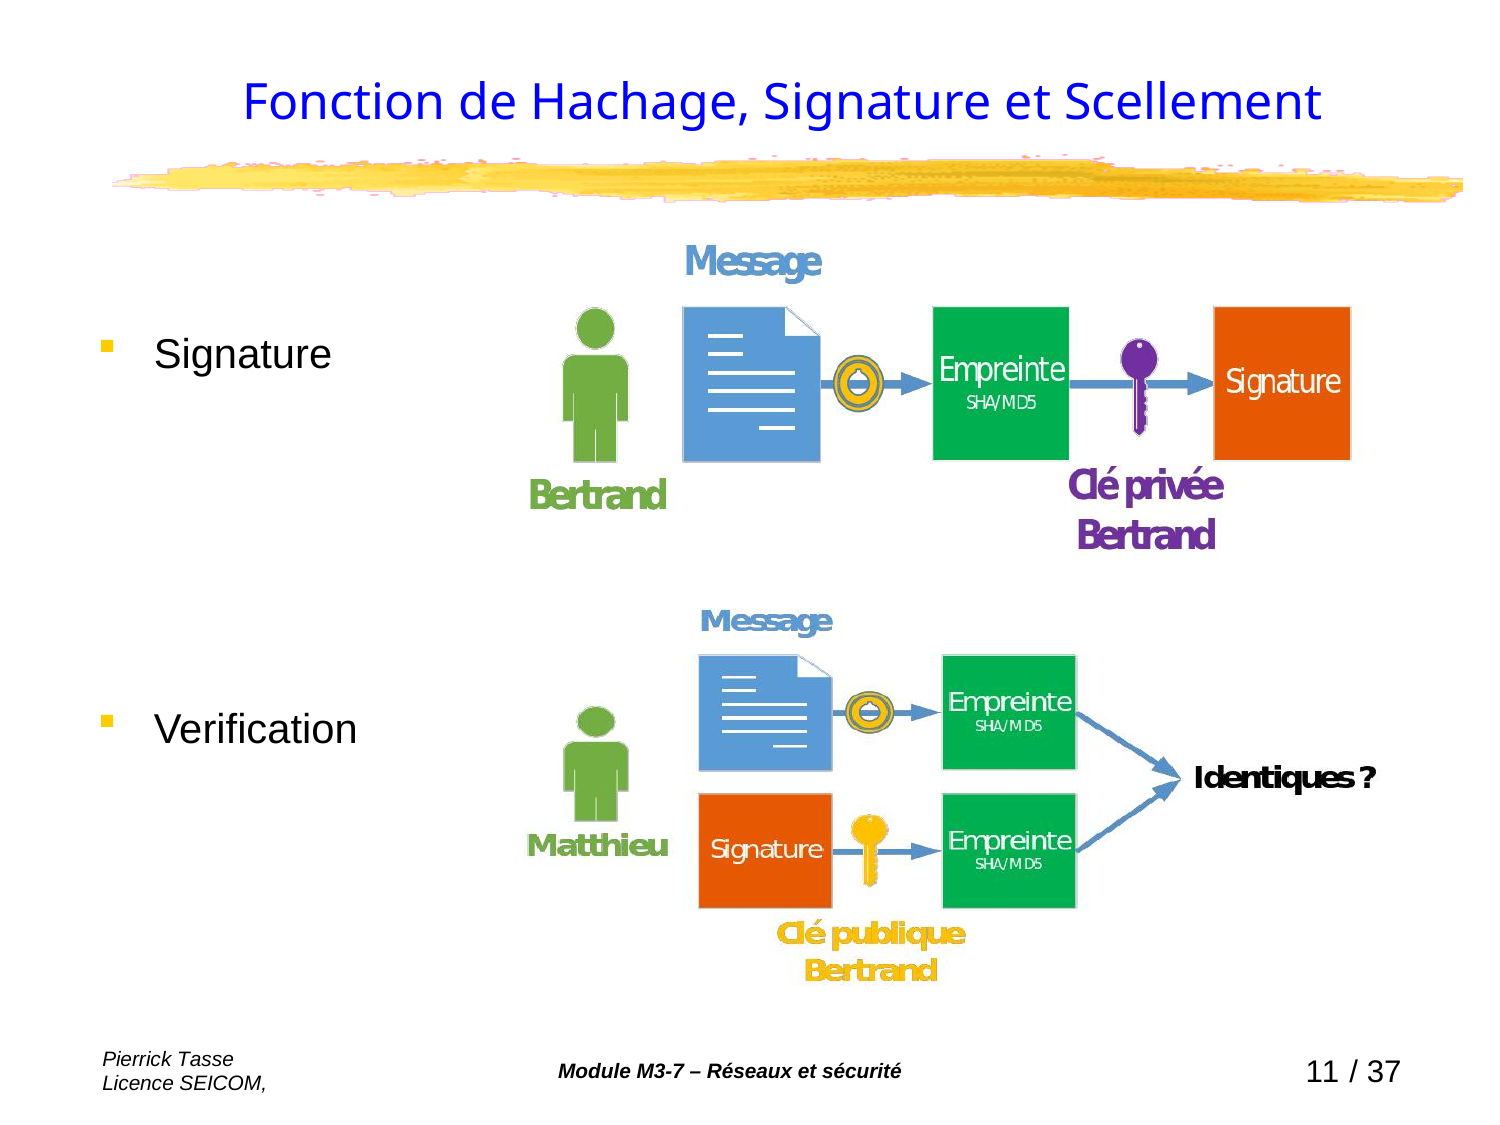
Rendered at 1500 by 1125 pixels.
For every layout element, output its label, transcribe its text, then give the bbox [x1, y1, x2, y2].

list Signature Verification [82, 318, 1425, 957]
title Fonction de Hachage, Signature et Scellement [62, 37, 1338, 138]
picture [507, 224, 1382, 580]
picture [507, 593, 1394, 1004]
picture [112, 149, 1463, 213]
